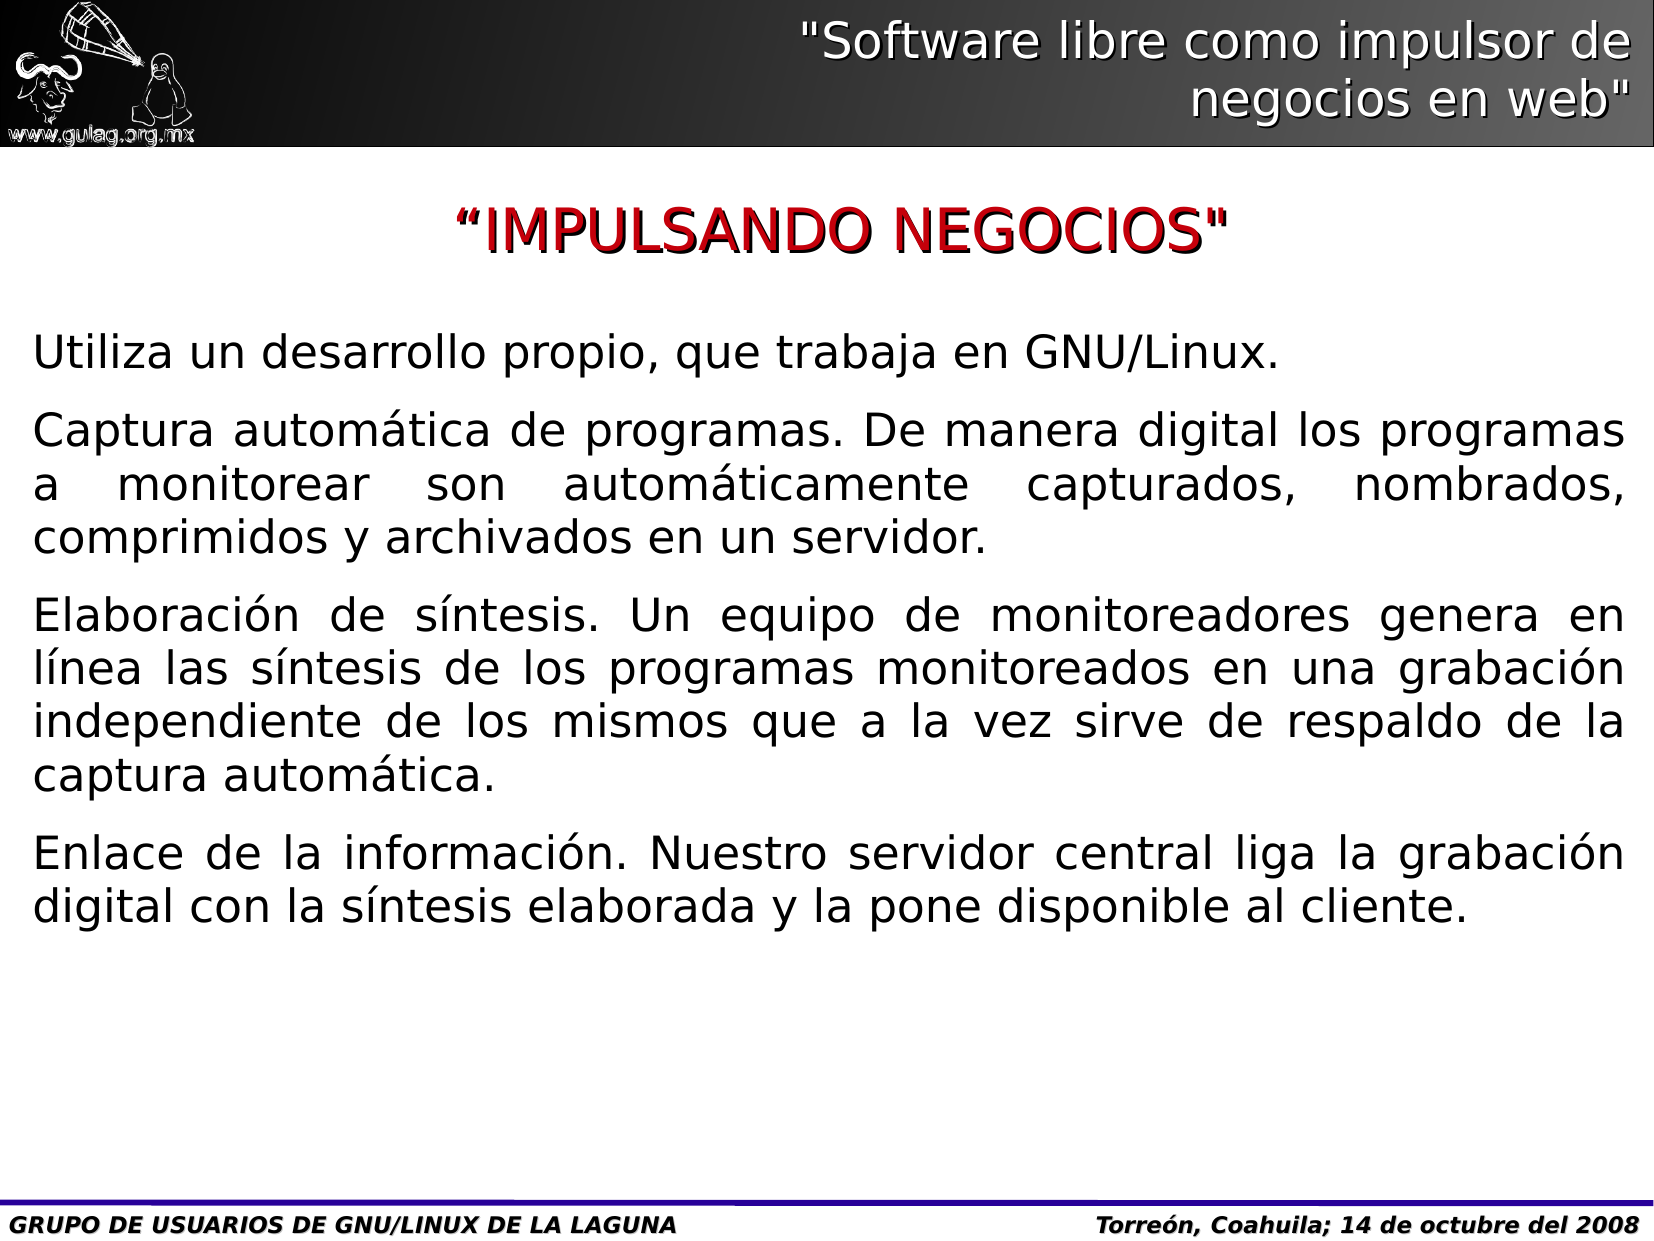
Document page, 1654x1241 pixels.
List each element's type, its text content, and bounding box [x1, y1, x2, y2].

text_box [197, 0, 1654, 147]
picture [5, 0, 197, 148]
text_box [0, 0, 5, 147]
text_box Torreón, Coahuila; 14 de octubre del 2008 [1080, 1204, 1654, 1241]
text_box Utiliza un desarrollo propio, que trabaja en GNU/Linux. Captura automática de programas. De manera digital los programas a monitorear son automáticamente capturados, nombrados, comprimidos y archivados en un servidor. Elaboración de síntesis. Un equipo de monitoreadores genera en línea las síntesis de los programas monitoreados en una grabación independiente de los mismos que a la vez sirve de respaldo de la captura automática. Enlace de la información. Nuestro servidor central liga la grabación digital con la síntesis elaborada y la pone disponible al cliente. [17, 318, 1642, 941]
text_box “IMPULSANDO NEGOCIOS" [88, 188, 1595, 272]
text_box "Software libre como impulsor de negocios en web" [750, 4, 1648, 136]
text_box GRUPO DE USUARIOS DE GNU/LINUX DE LA LAGUNA [0, 1204, 694, 1241]
